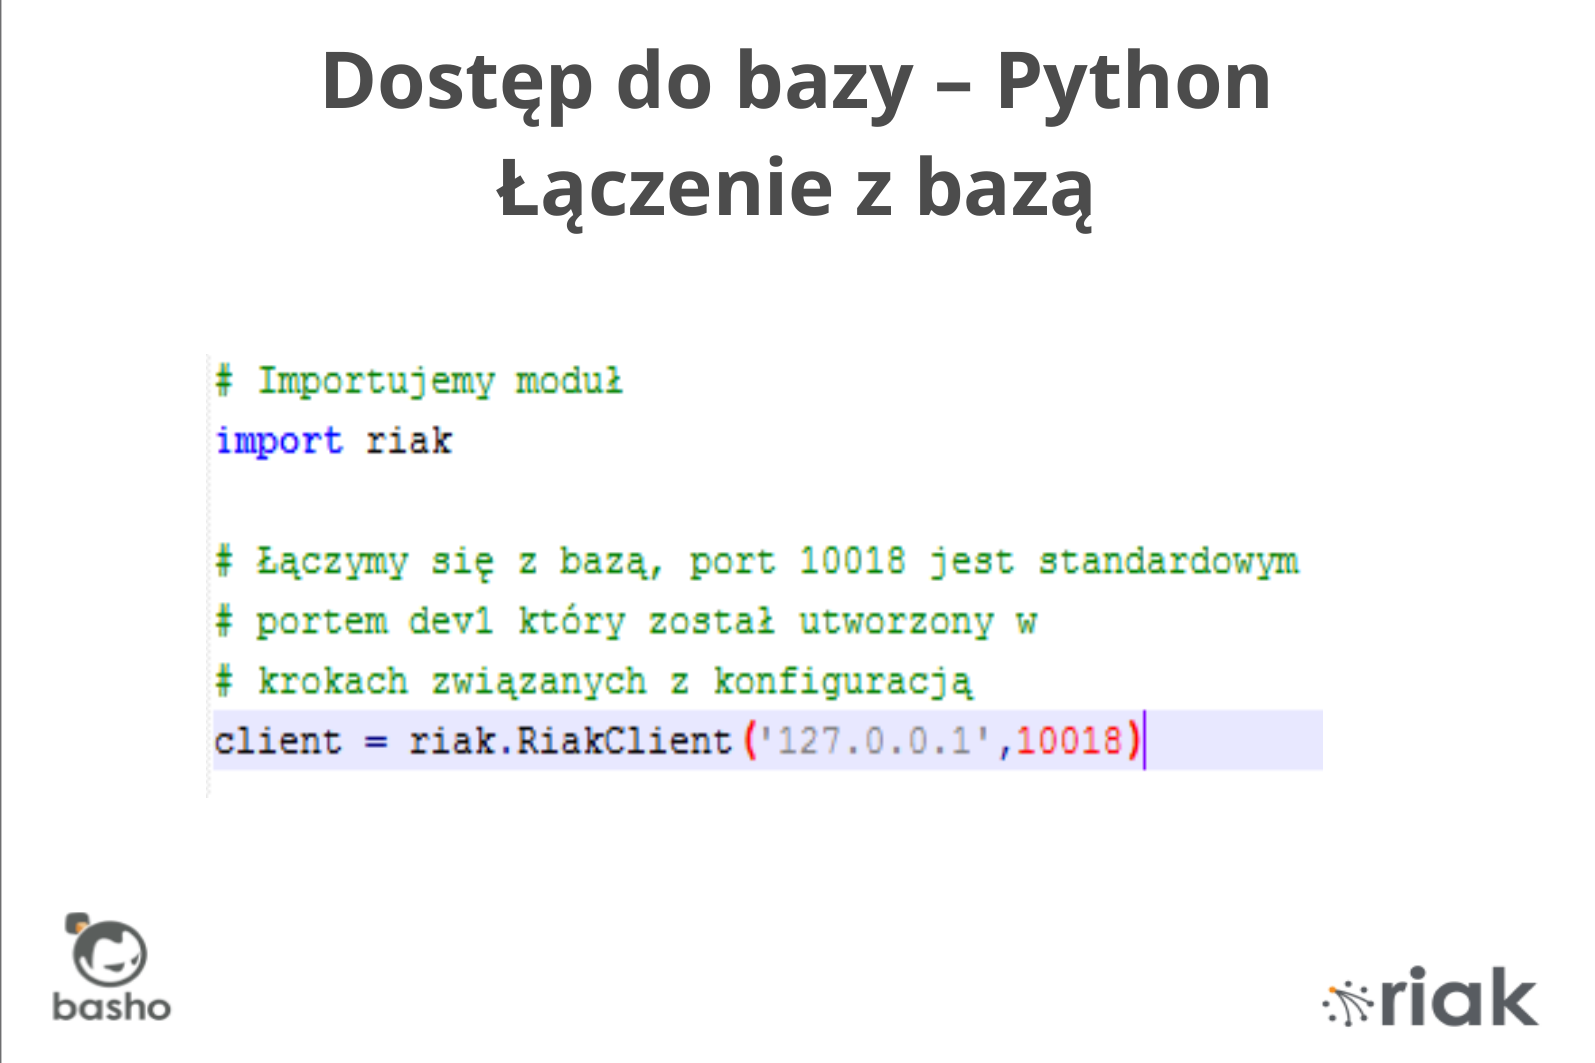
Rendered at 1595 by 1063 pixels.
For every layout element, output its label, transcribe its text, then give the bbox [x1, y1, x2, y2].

title Dostęp do bazy – Python Łączenie z bazą [79, 36, 1515, 226]
picture [0, 0, 1594, 1063]
